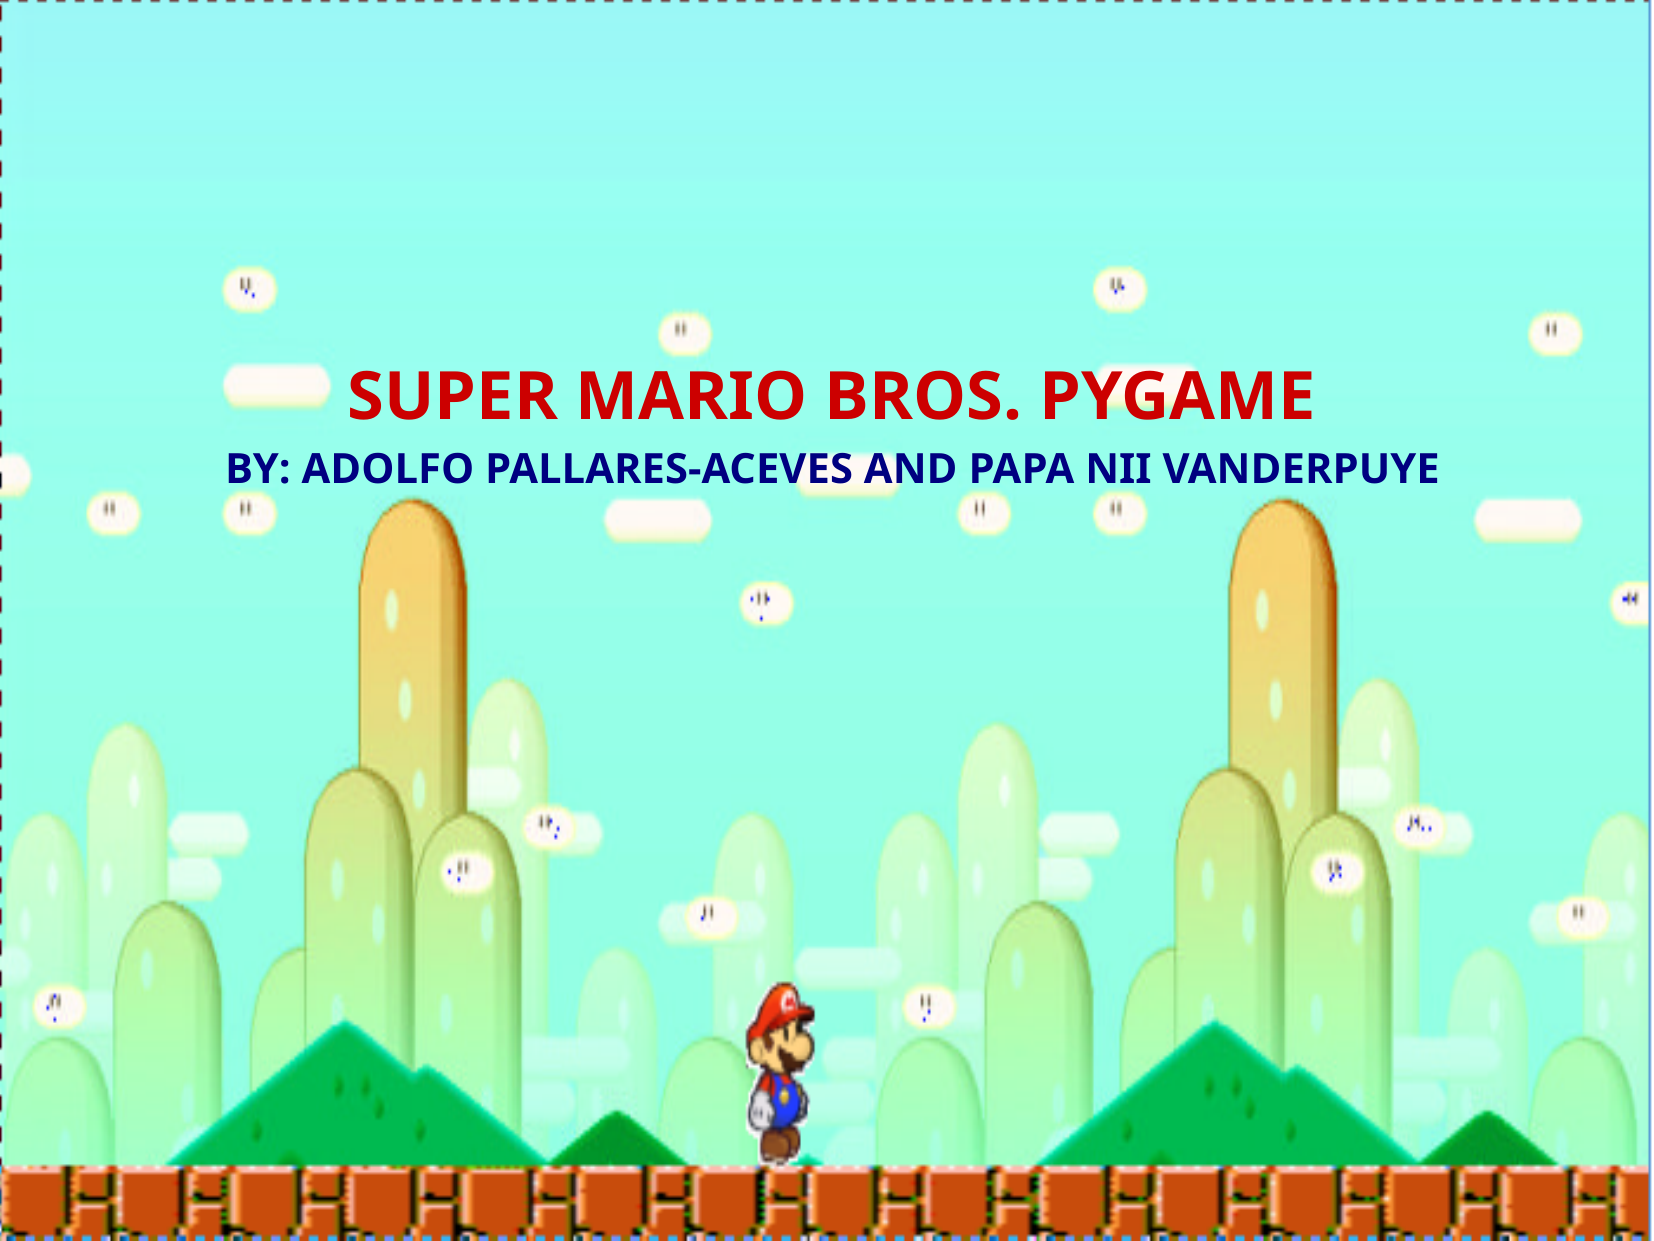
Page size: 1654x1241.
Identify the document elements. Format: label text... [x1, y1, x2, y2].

subtitle SUPER MARIO BROS. PYGAME BY: ADOLFO PALLARES-ACEVES AND PAPA NII VANDERPUYE [0, 64, 1654, 781]
picture [0, 781, 1654, 1241]
picture [0, 0, 1654, 64]
